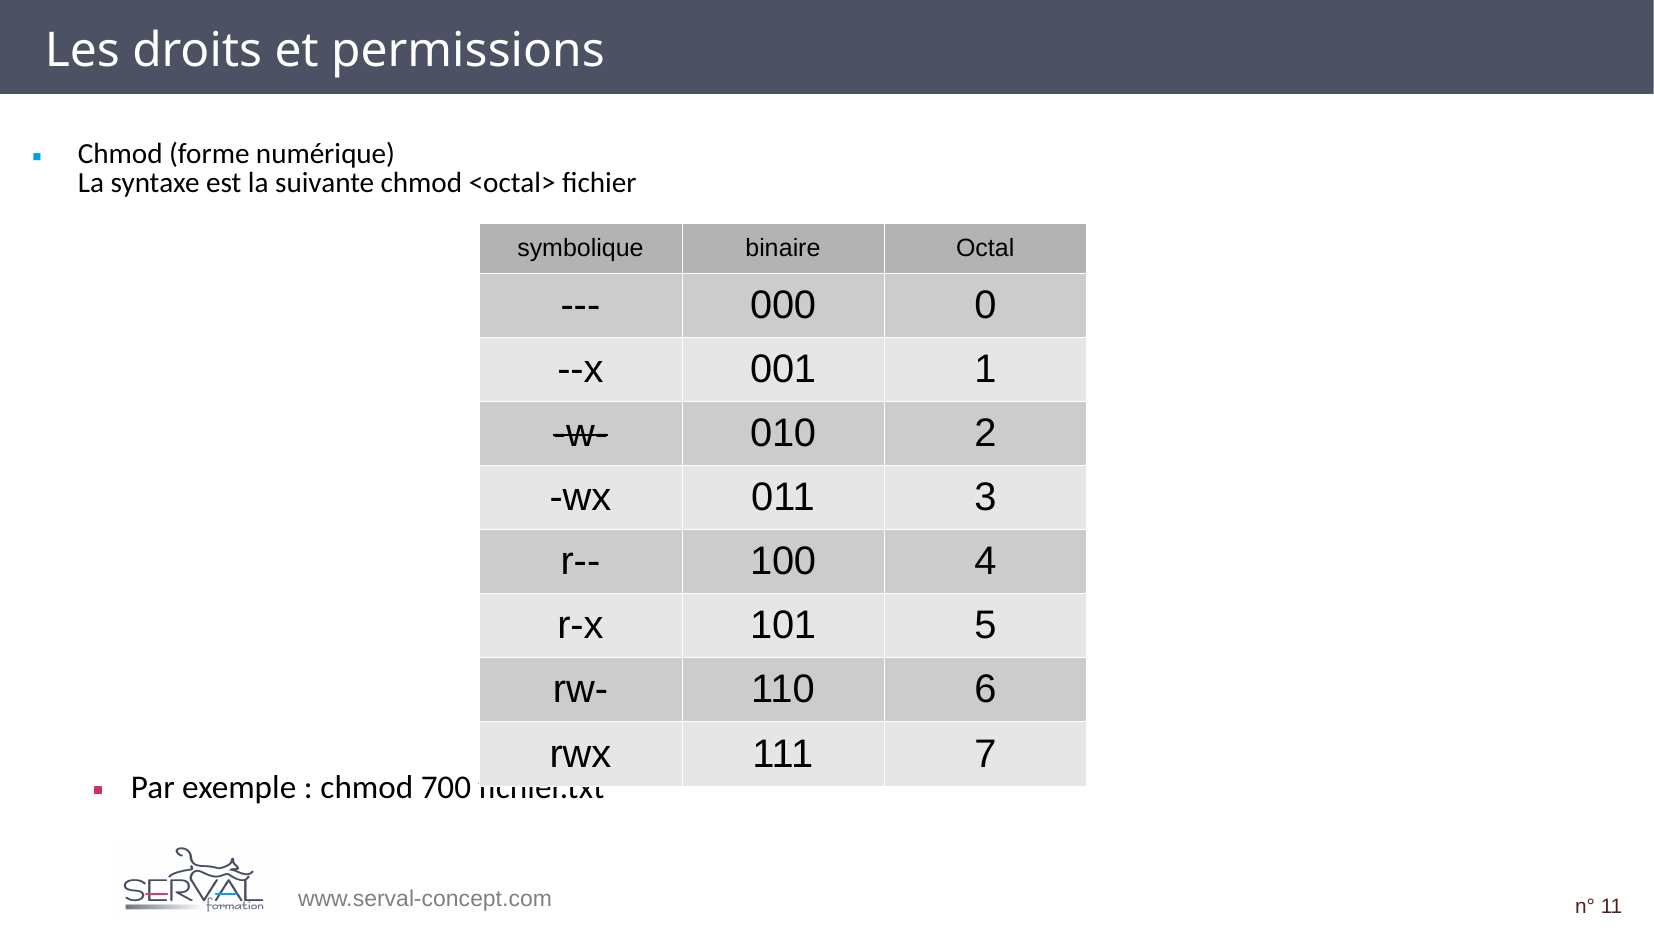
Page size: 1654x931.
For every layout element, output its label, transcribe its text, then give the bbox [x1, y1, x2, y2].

table_cell 111 [683, 722, 884, 786]
table_cell 001 [683, 338, 884, 401]
table_cell 011 [683, 466, 884, 529]
table_header binaire [683, 224, 884, 273]
table_header symbolique [480, 224, 682, 273]
table_cell 5 [885, 594, 1086, 657]
table_cell 7 [885, 722, 1086, 786]
table_cell r-- [480, 530, 682, 593]
picture [110, 839, 279, 921]
table_cell 010 [683, 402, 884, 465]
table_cell 3 [885, 466, 1086, 529]
table_cell 6 [885, 658, 1086, 721]
table_cell 000 [683, 274, 884, 337]
table_cell -wx [480, 466, 682, 529]
table_cell 0 [885, 274, 1086, 337]
table_cell --- [480, 274, 682, 337]
table_cell 2 [885, 402, 1086, 465]
table_cell 110 [683, 658, 884, 721]
list Chmod (forme numérique) La syntaxe est la suivante chmod <octal> fichier Par exemple : chmod 700 fichier.txt [32, 141, 1635, 839]
table_cell 4 [885, 530, 1086, 593]
title Les droits et permissions [32, 0, 1635, 94]
table_cell --x [480, 338, 682, 401]
table_cell 1 [885, 338, 1086, 401]
table_cell 101 [683, 594, 884, 657]
table_cell -w- [480, 402, 682, 465]
table_cell rw- [480, 658, 682, 721]
table_cell r-x [480, 594, 682, 657]
table_cell 100 [683, 530, 884, 593]
table_cell rwx [480, 722, 682, 786]
table_header Octal [885, 224, 1086, 273]
